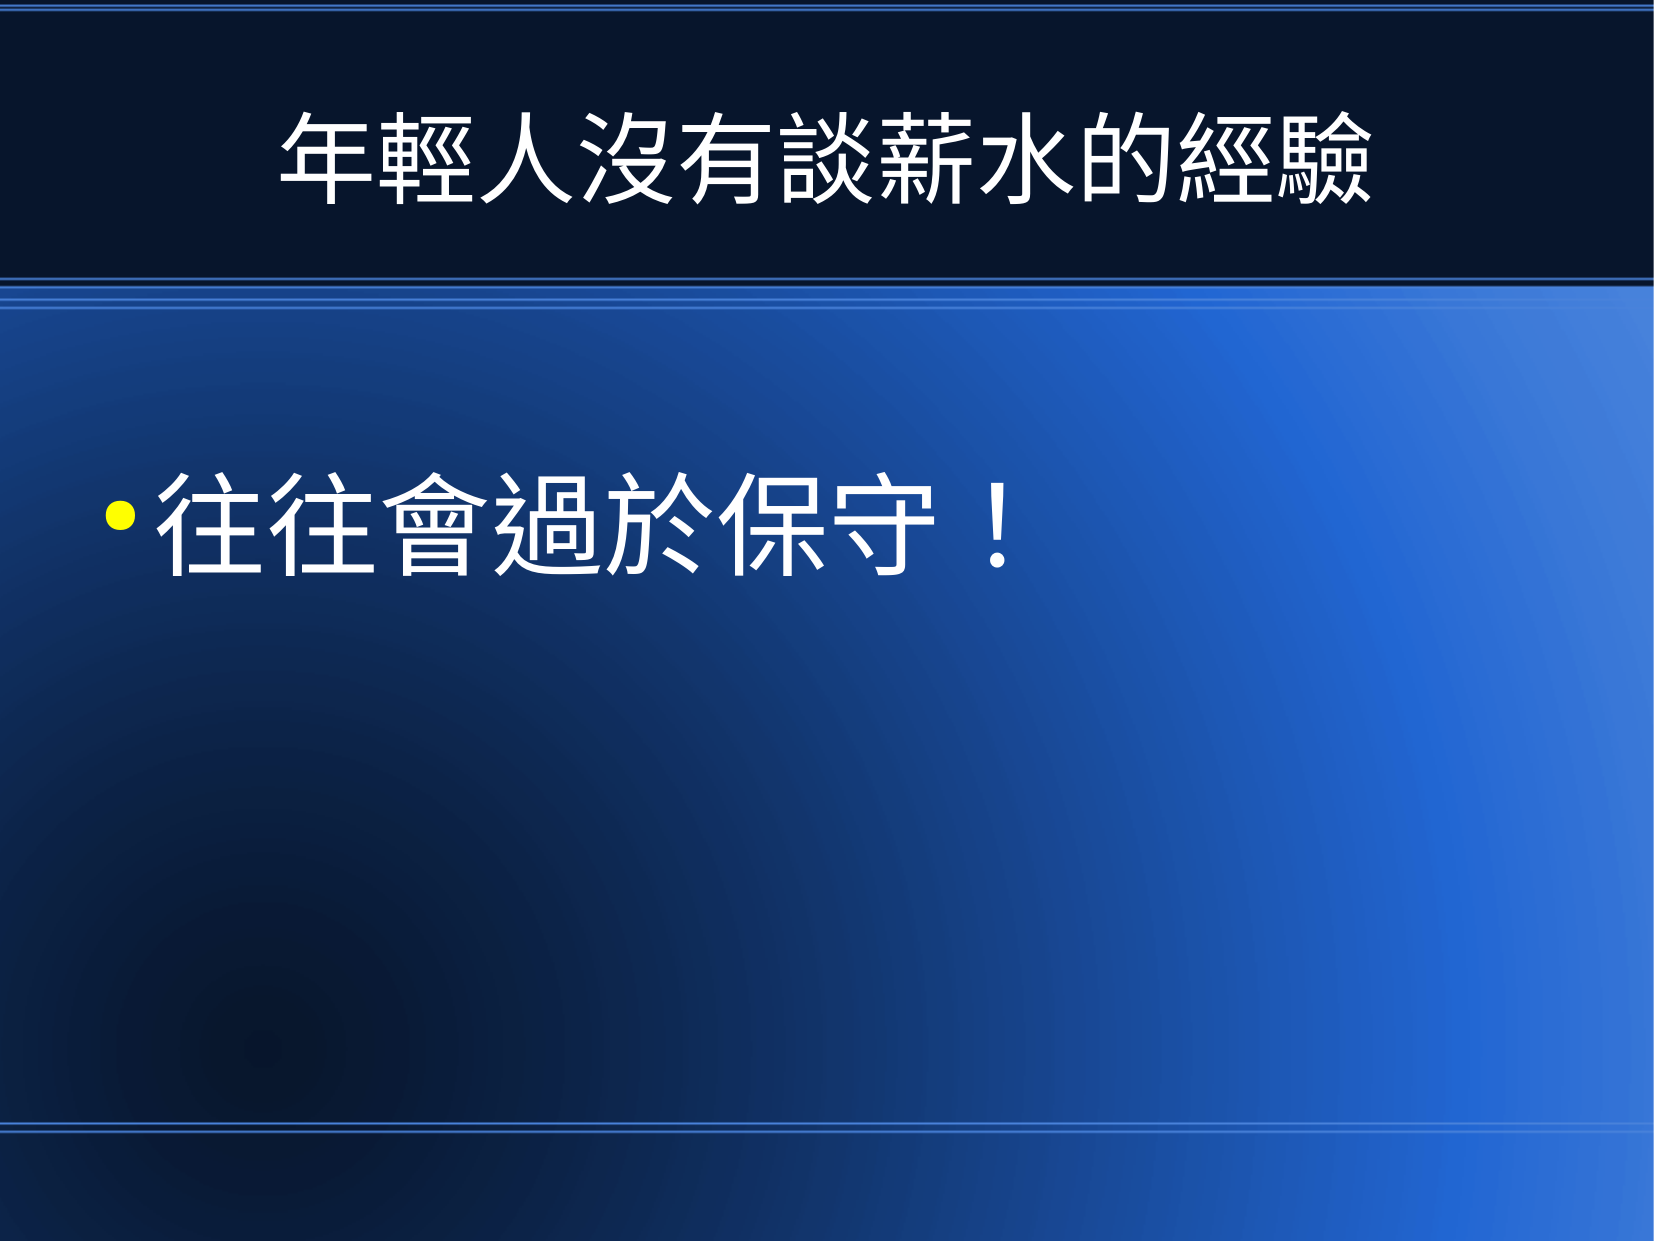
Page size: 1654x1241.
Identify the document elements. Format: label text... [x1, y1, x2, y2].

picture [0, 0, 1654, 1241]
title 年輕人沒有談薪水的經驗 [82, 49, 1571, 257]
list 往往會過於保守！ [82, 355, 1571, 1241]
